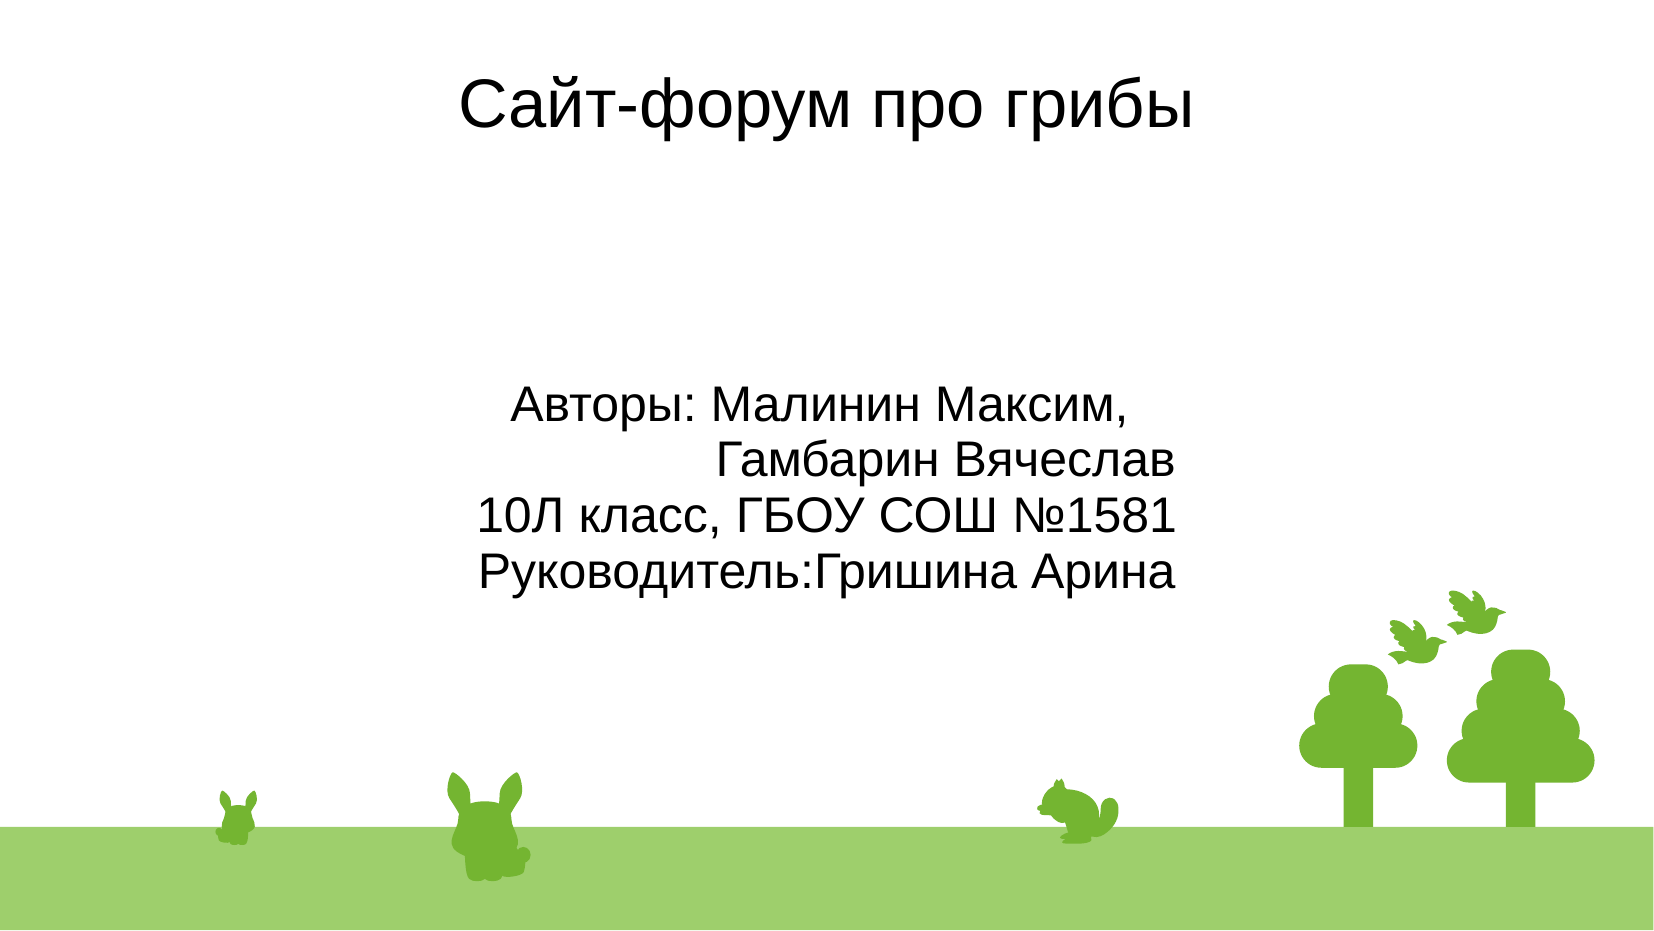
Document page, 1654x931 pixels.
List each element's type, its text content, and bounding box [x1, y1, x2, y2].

subtitle Авторы: Малинин Максим, Гамбарин Вячеслав 10Л класс, ГБОУ СОШ №1581 Руководитель:Гришина Арина [88, 206, 1565, 768]
title Сайт-форум про грибы [88, 29, 1565, 178]
